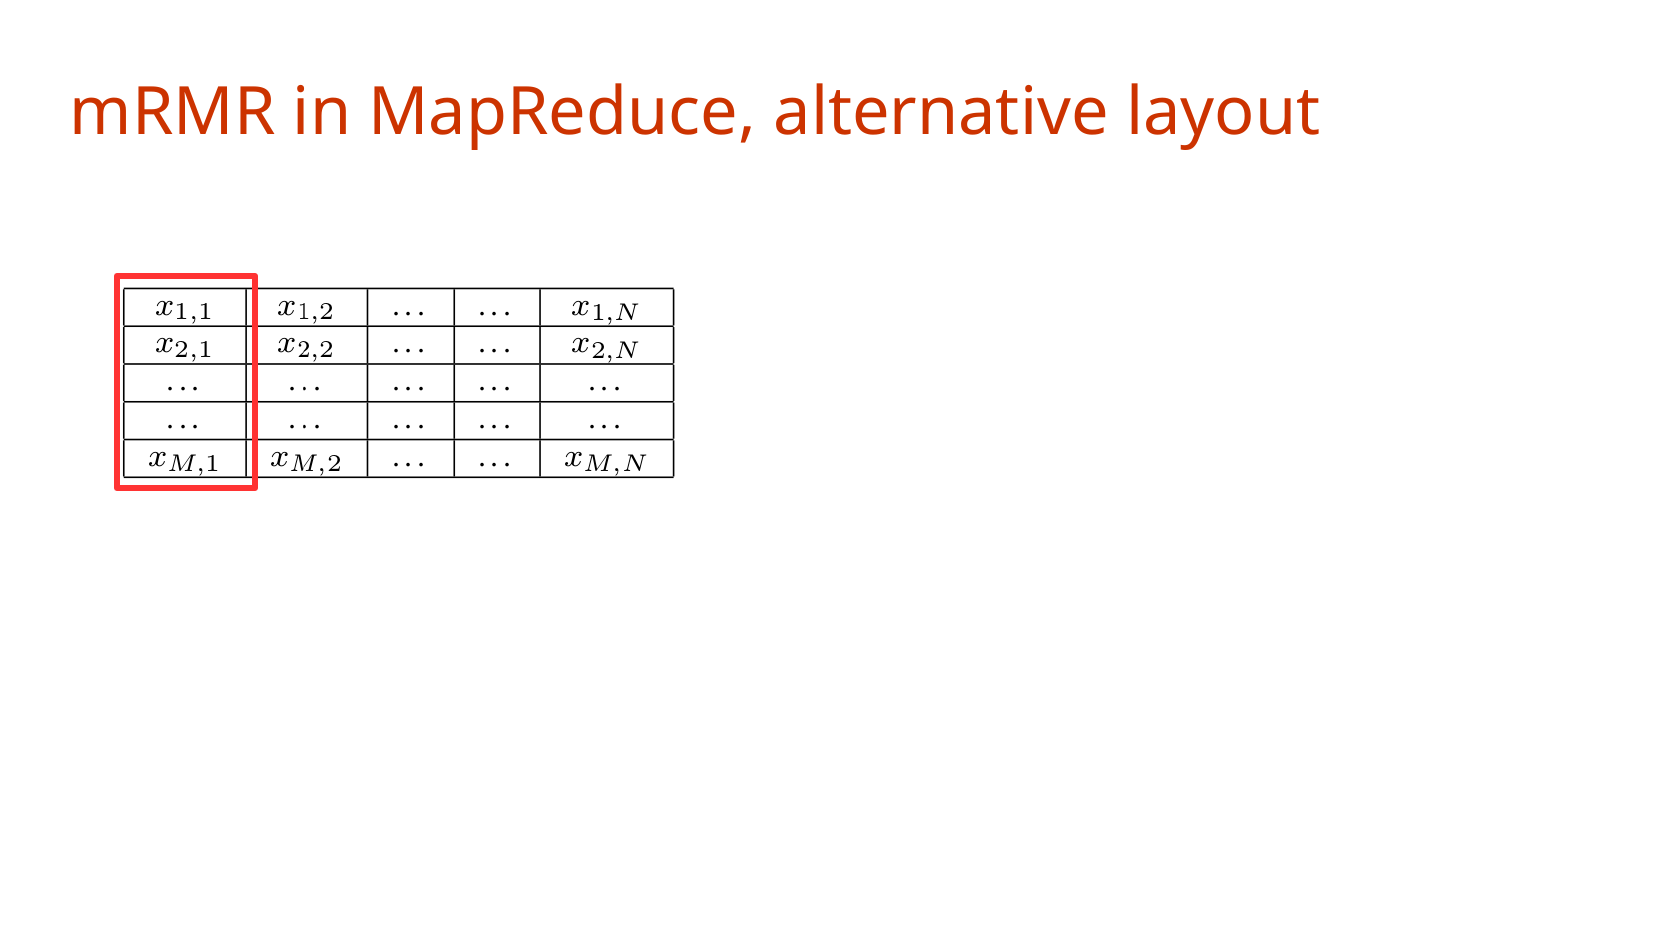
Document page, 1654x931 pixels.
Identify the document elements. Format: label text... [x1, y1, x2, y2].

picture [120, 280, 252, 483]
text_box mRMR in MapReduce, alternative layout [54, 55, 1203, 153]
picture [258, 280, 678, 483]
